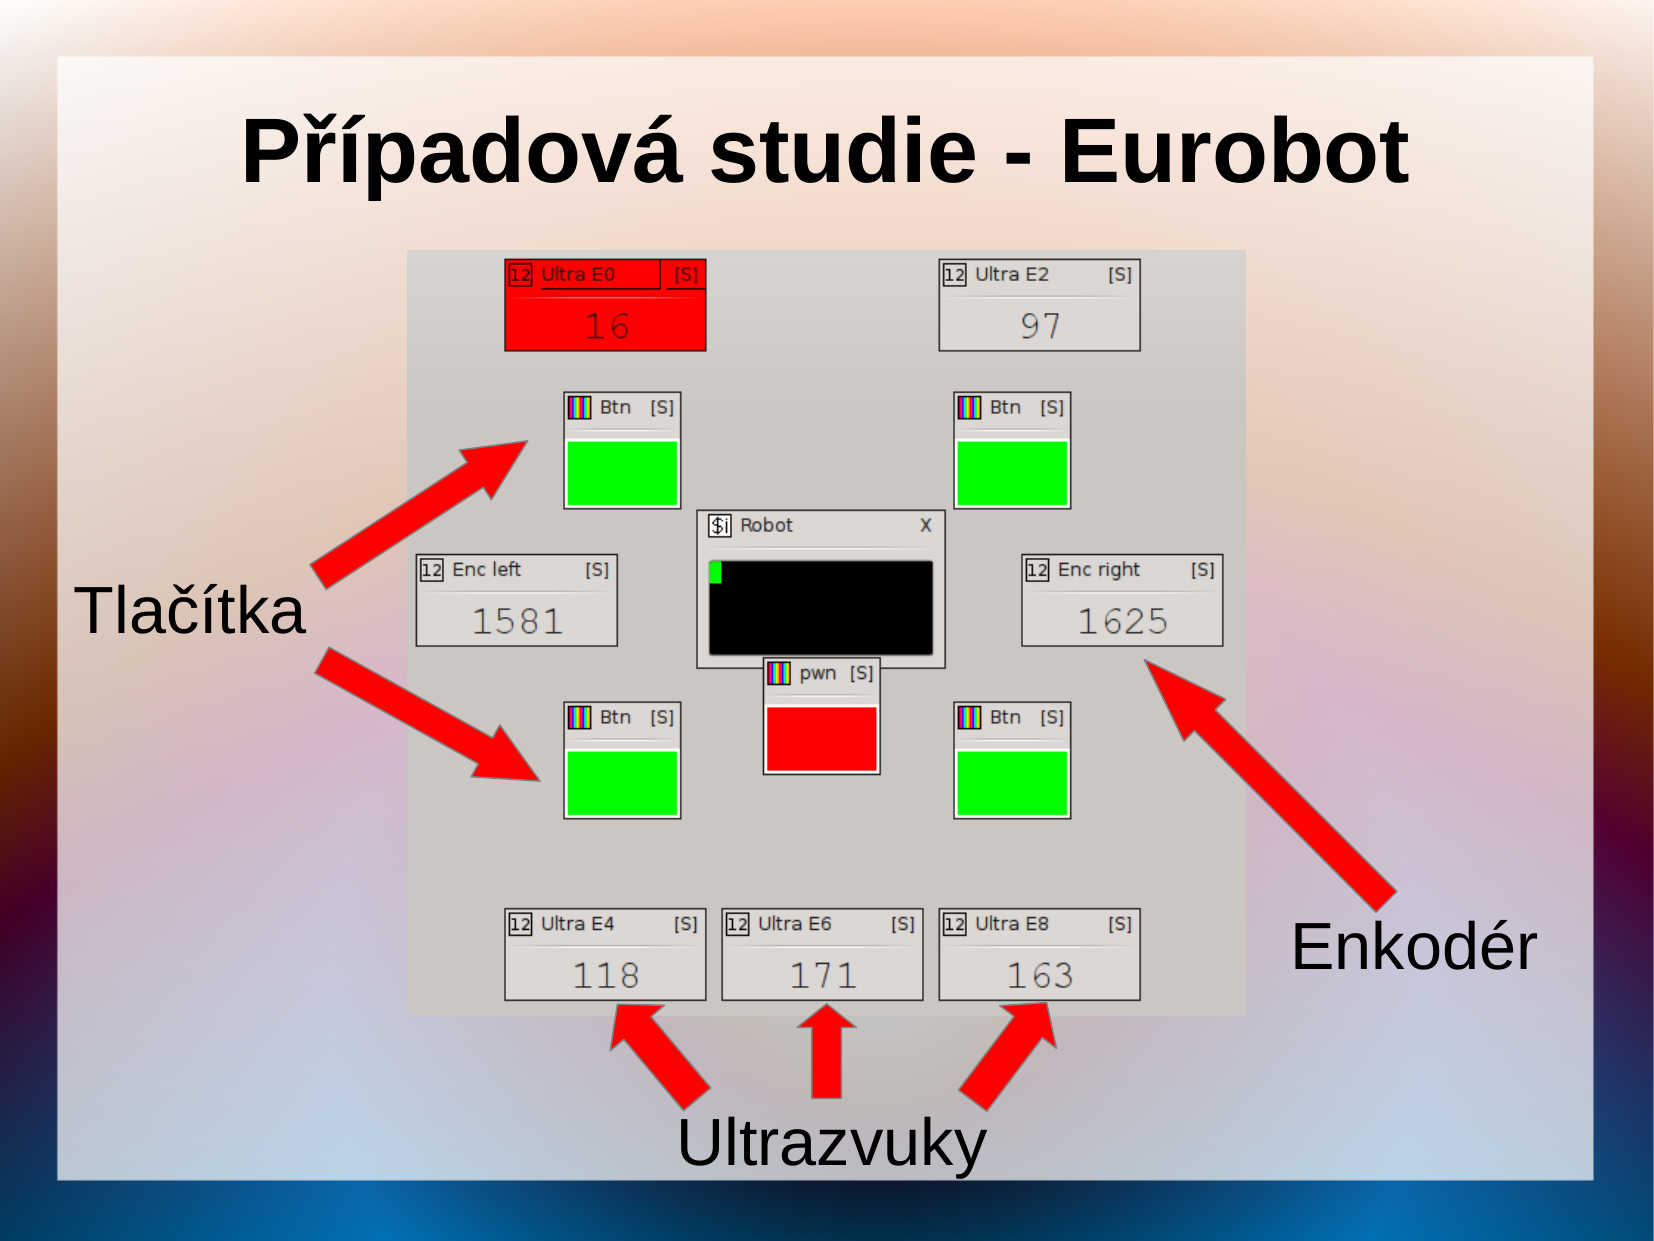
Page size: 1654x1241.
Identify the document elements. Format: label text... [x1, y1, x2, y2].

text_box [610, 1004, 711, 1098]
text_box [309, 440, 528, 590]
text_box [958, 1002, 1057, 1112]
text_box Ultrazvuky [661, 1098, 1003, 1188]
text_box [1144, 659, 1397, 902]
picture [0, 0, 1654, 1241]
text_box [314, 647, 541, 782]
text_box Enkodér [1275, 902, 1555, 993]
title Případová studie - Eurobot [82, 49, 1570, 256]
text_box Tlačítka [59, 566, 323, 657]
text_box [797, 1003, 857, 1099]
